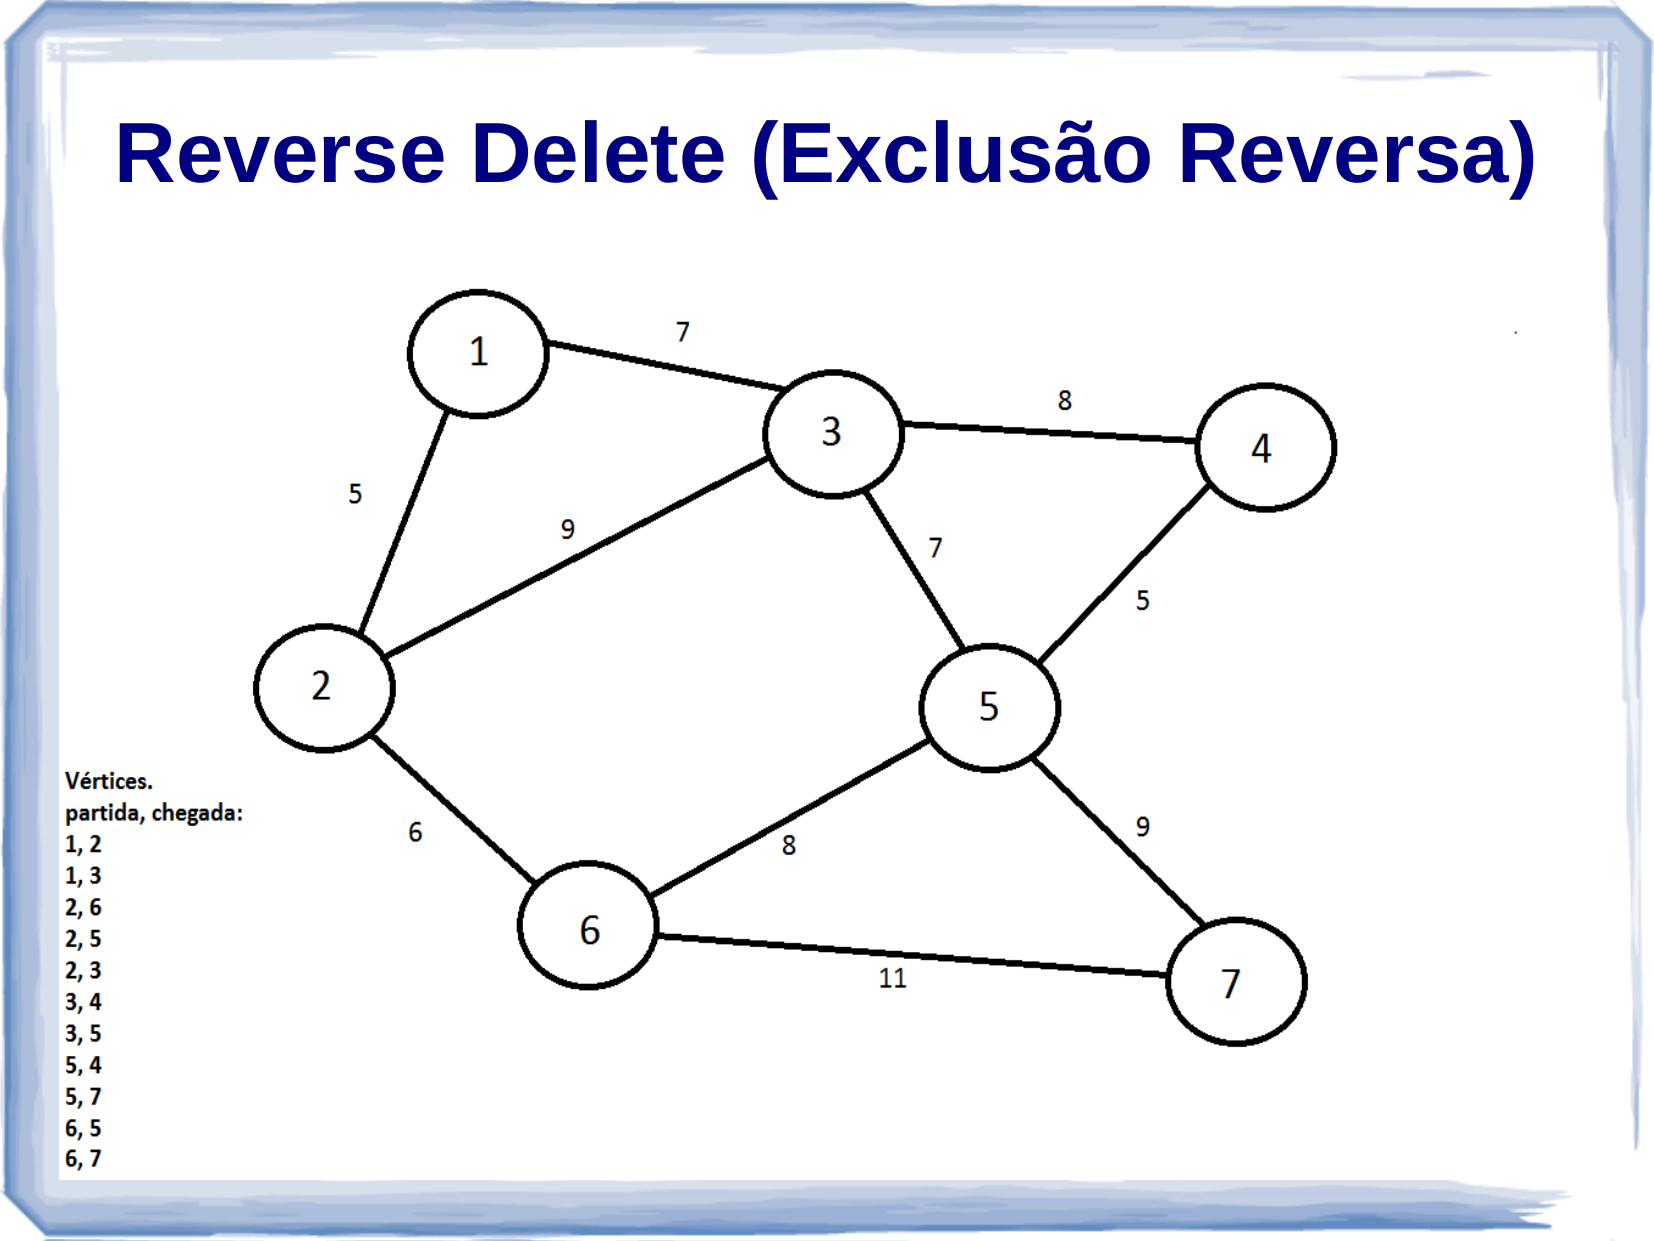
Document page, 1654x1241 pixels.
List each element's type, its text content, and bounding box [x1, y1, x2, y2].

picture [0, 0, 1654, 1241]
title Reverse Delete (Exclusão Reversa) [82, 49, 1571, 222]
